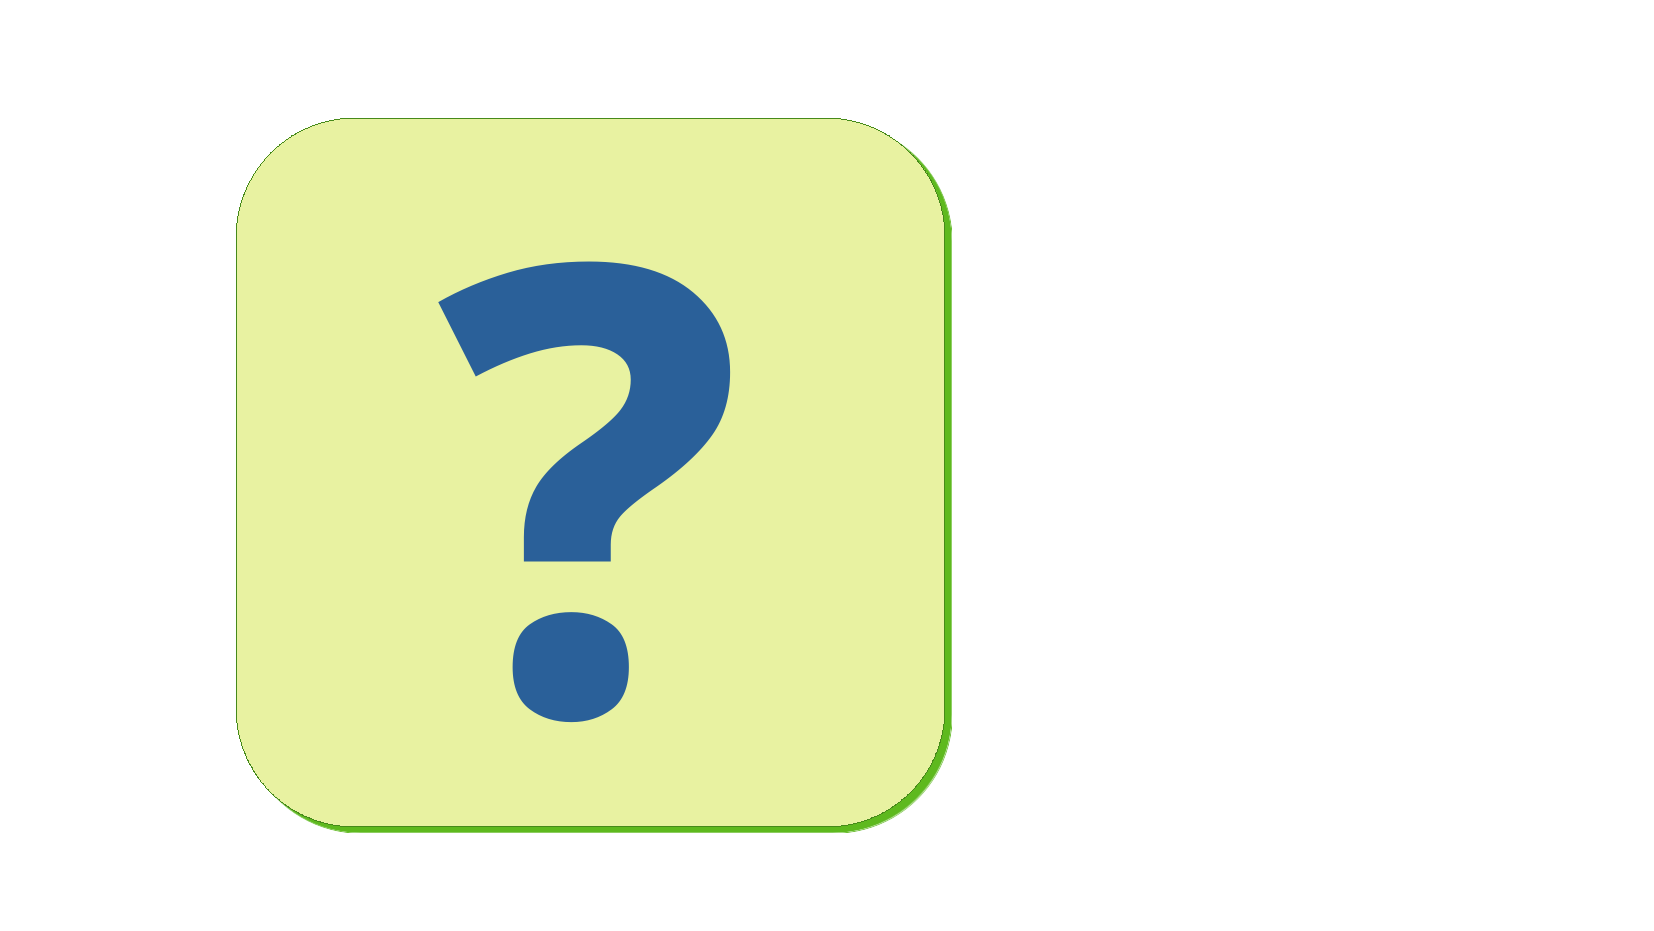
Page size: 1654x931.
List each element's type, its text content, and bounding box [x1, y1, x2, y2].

text_box ? [236, 118, 945, 827]
